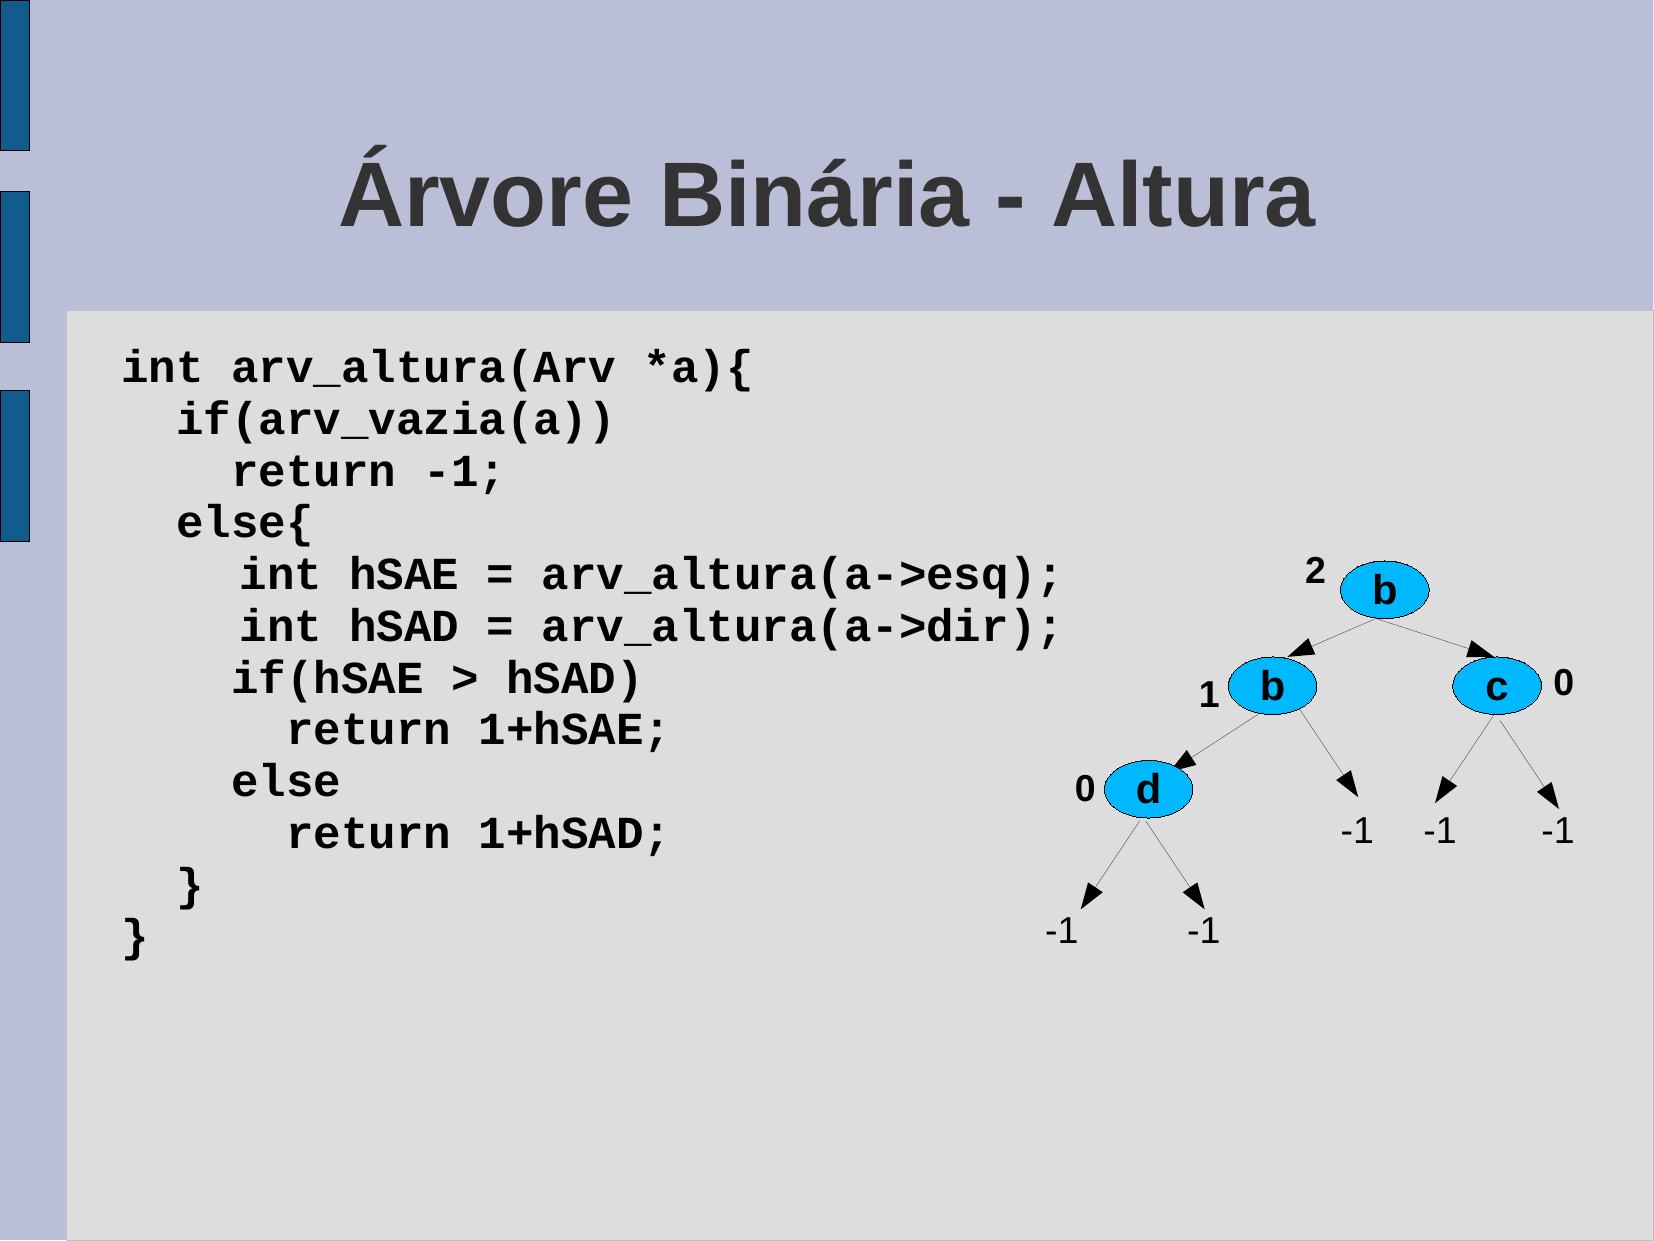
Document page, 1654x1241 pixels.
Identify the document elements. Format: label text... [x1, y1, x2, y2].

text_box -1 [1423, 809, 1457, 852]
text_box 2 [1305, 549, 1327, 593]
text_box b [1340, 560, 1430, 619]
text_box -1 [1045, 909, 1079, 952]
text_box -1 [1340, 809, 1375, 852]
text_box 0 [1074, 767, 1096, 812]
text_box 1 [1198, 673, 1220, 717]
title Árvore Binária - Altura [121, 91, 1534, 299]
text_box -1 [1541, 809, 1575, 852]
list int arv_altura(Arv *a){ if(arv_vazia(a)) return -1; else{ int hSAE = arv_altura(a->esq); int hSAD = arv_altura(a->dir); if(hSAE > hSAD) return 1+hSAE; else return 1+hSAD; } } [121, 344, 1534, 1127]
text_box -1 [1187, 909, 1221, 952]
text_box d [1104, 760, 1193, 819]
text_box c [1452, 656, 1542, 715]
text_box b [1228, 656, 1317, 715]
text_box 0 [1553, 661, 1575, 705]
